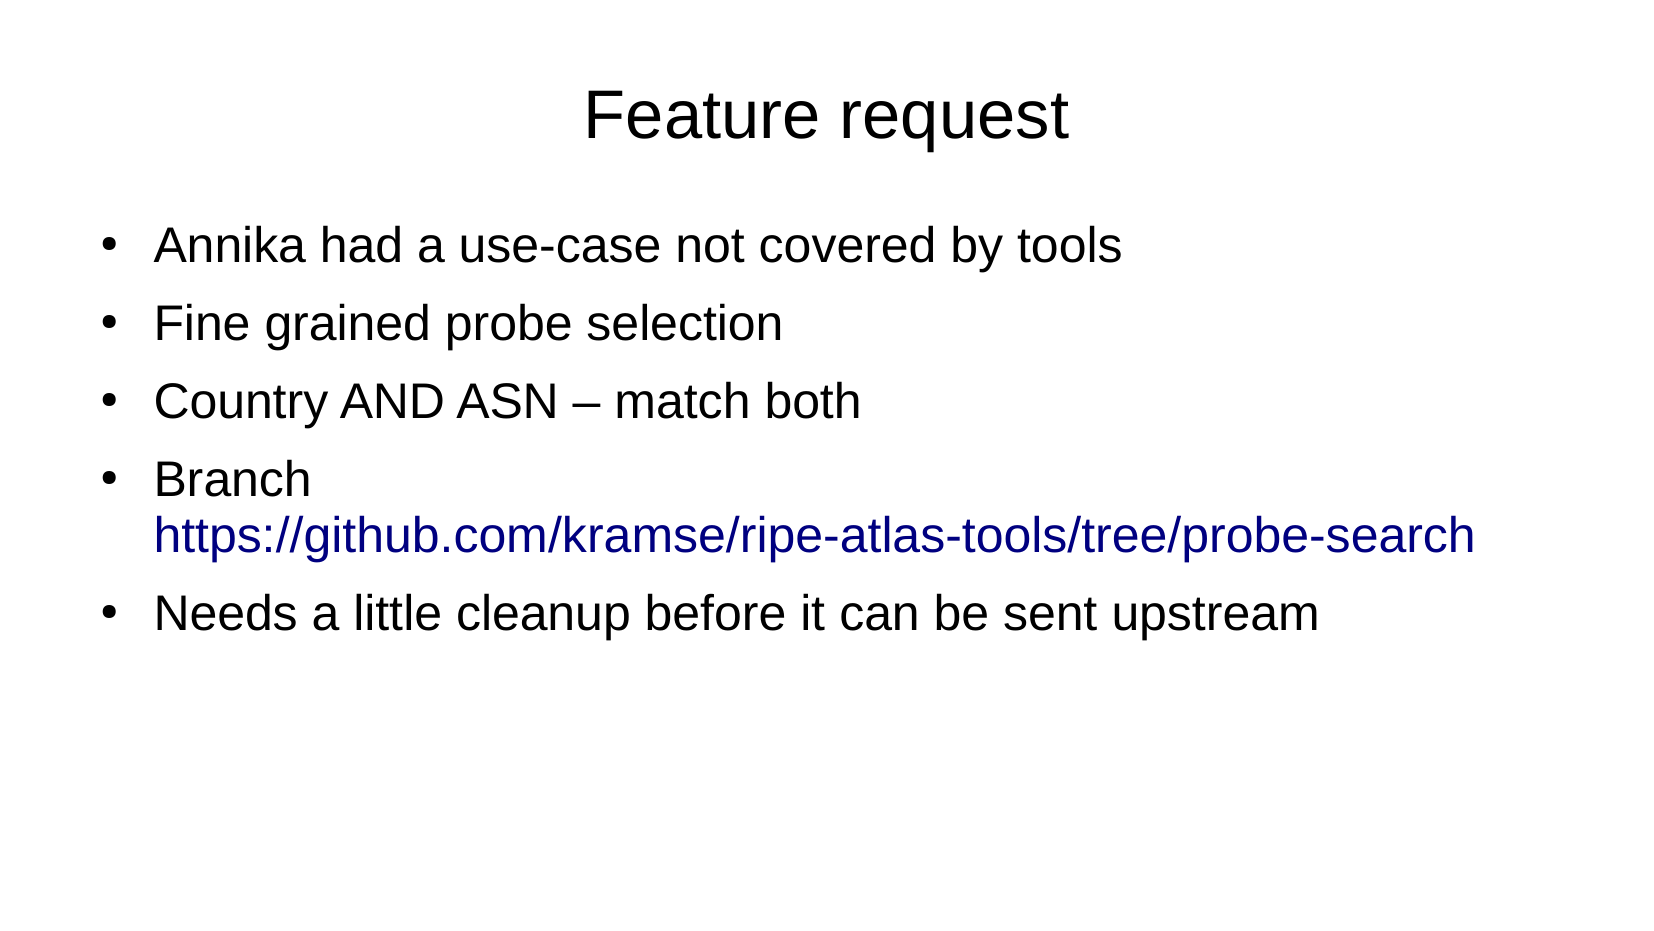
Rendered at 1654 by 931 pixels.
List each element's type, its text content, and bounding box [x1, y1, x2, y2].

title Feature request [82, 37, 1571, 193]
list Annika had a use-case not covered by tools Fine grained probe selection Country AND ASN – match both Branch https://github.com/kramse/ripe-atlas-tools/tree/probe-search Needs a little cleanup before it can be sent upstream [82, 217, 1571, 758]
